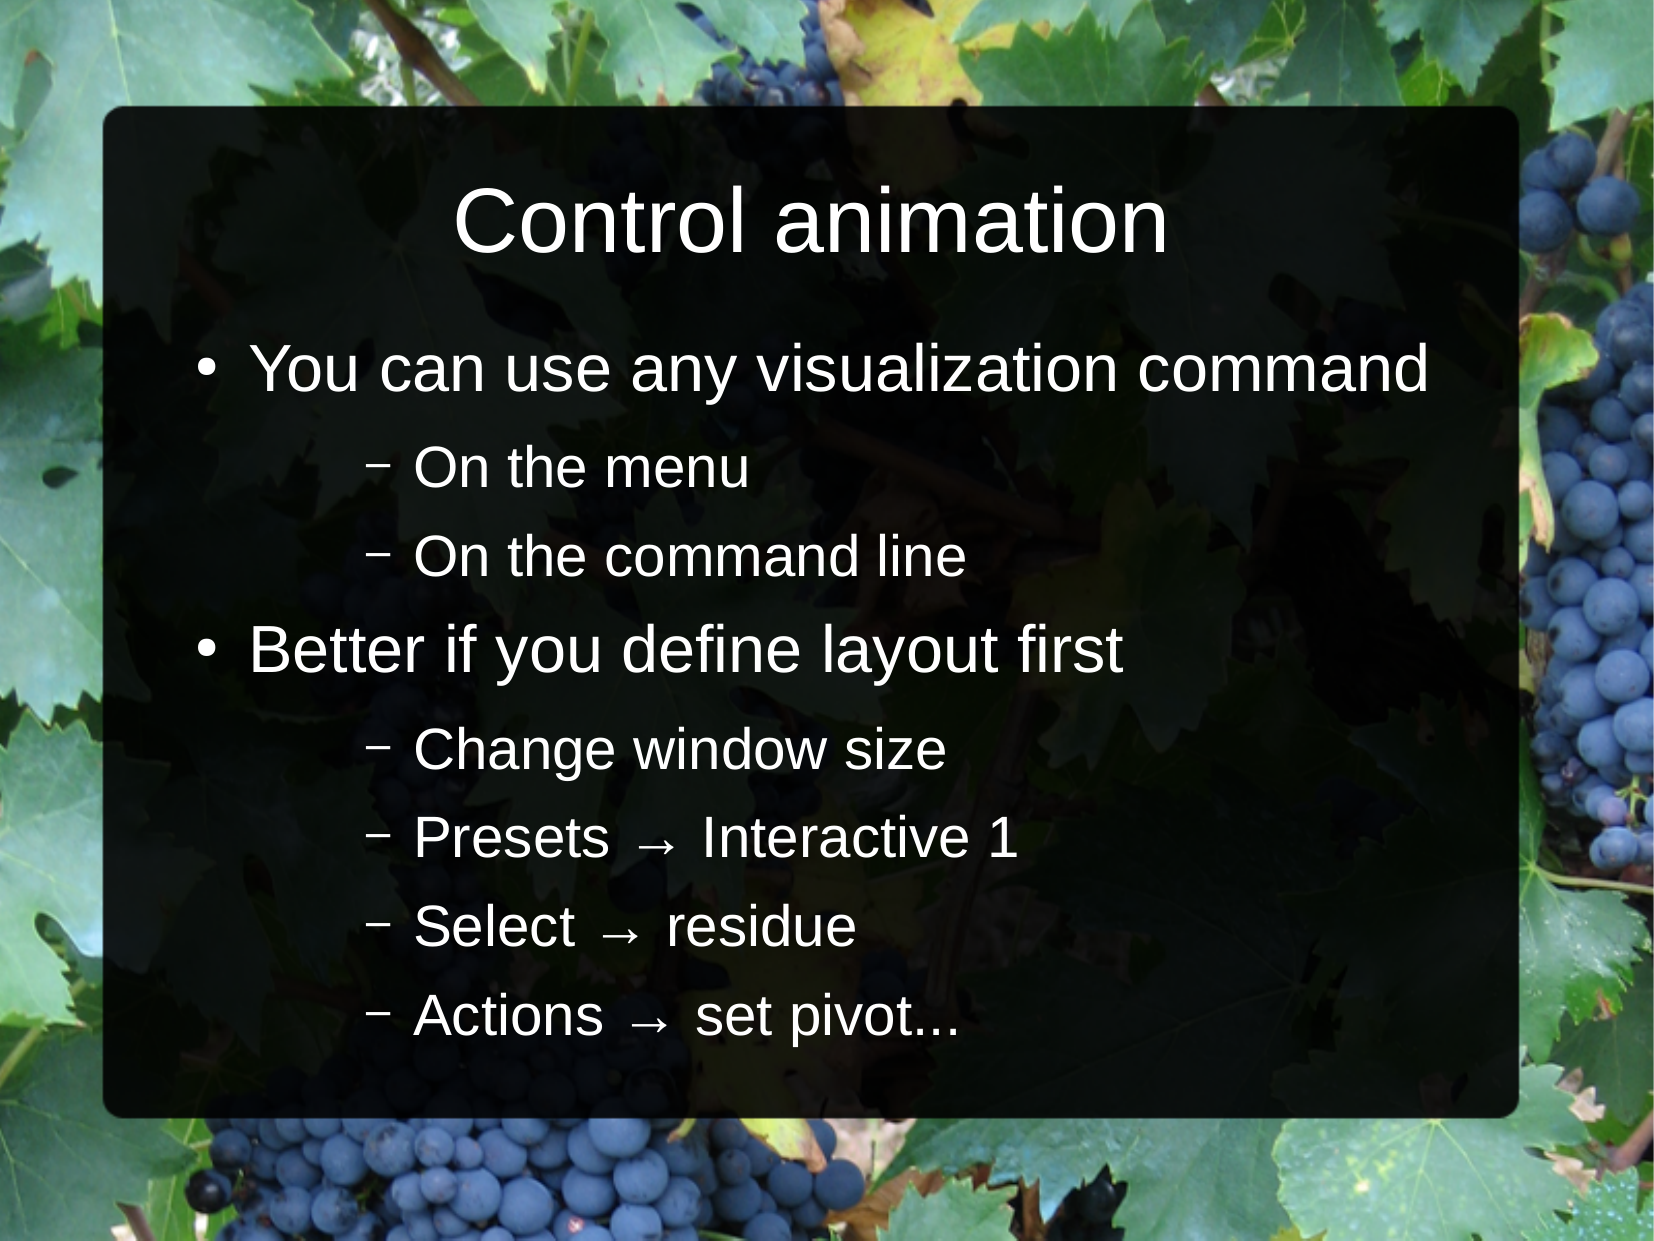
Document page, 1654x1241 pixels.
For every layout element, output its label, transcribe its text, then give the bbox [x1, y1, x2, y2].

picture [0, 0, 1654, 1241]
list You can use any visualization command On the menu On the command line Better if you define layout first Change window size Presets → Interactive 1 Select → residue Actions → set pivot... [177, 330, 1477, 1048]
title Control animation [118, 125, 1506, 318]
